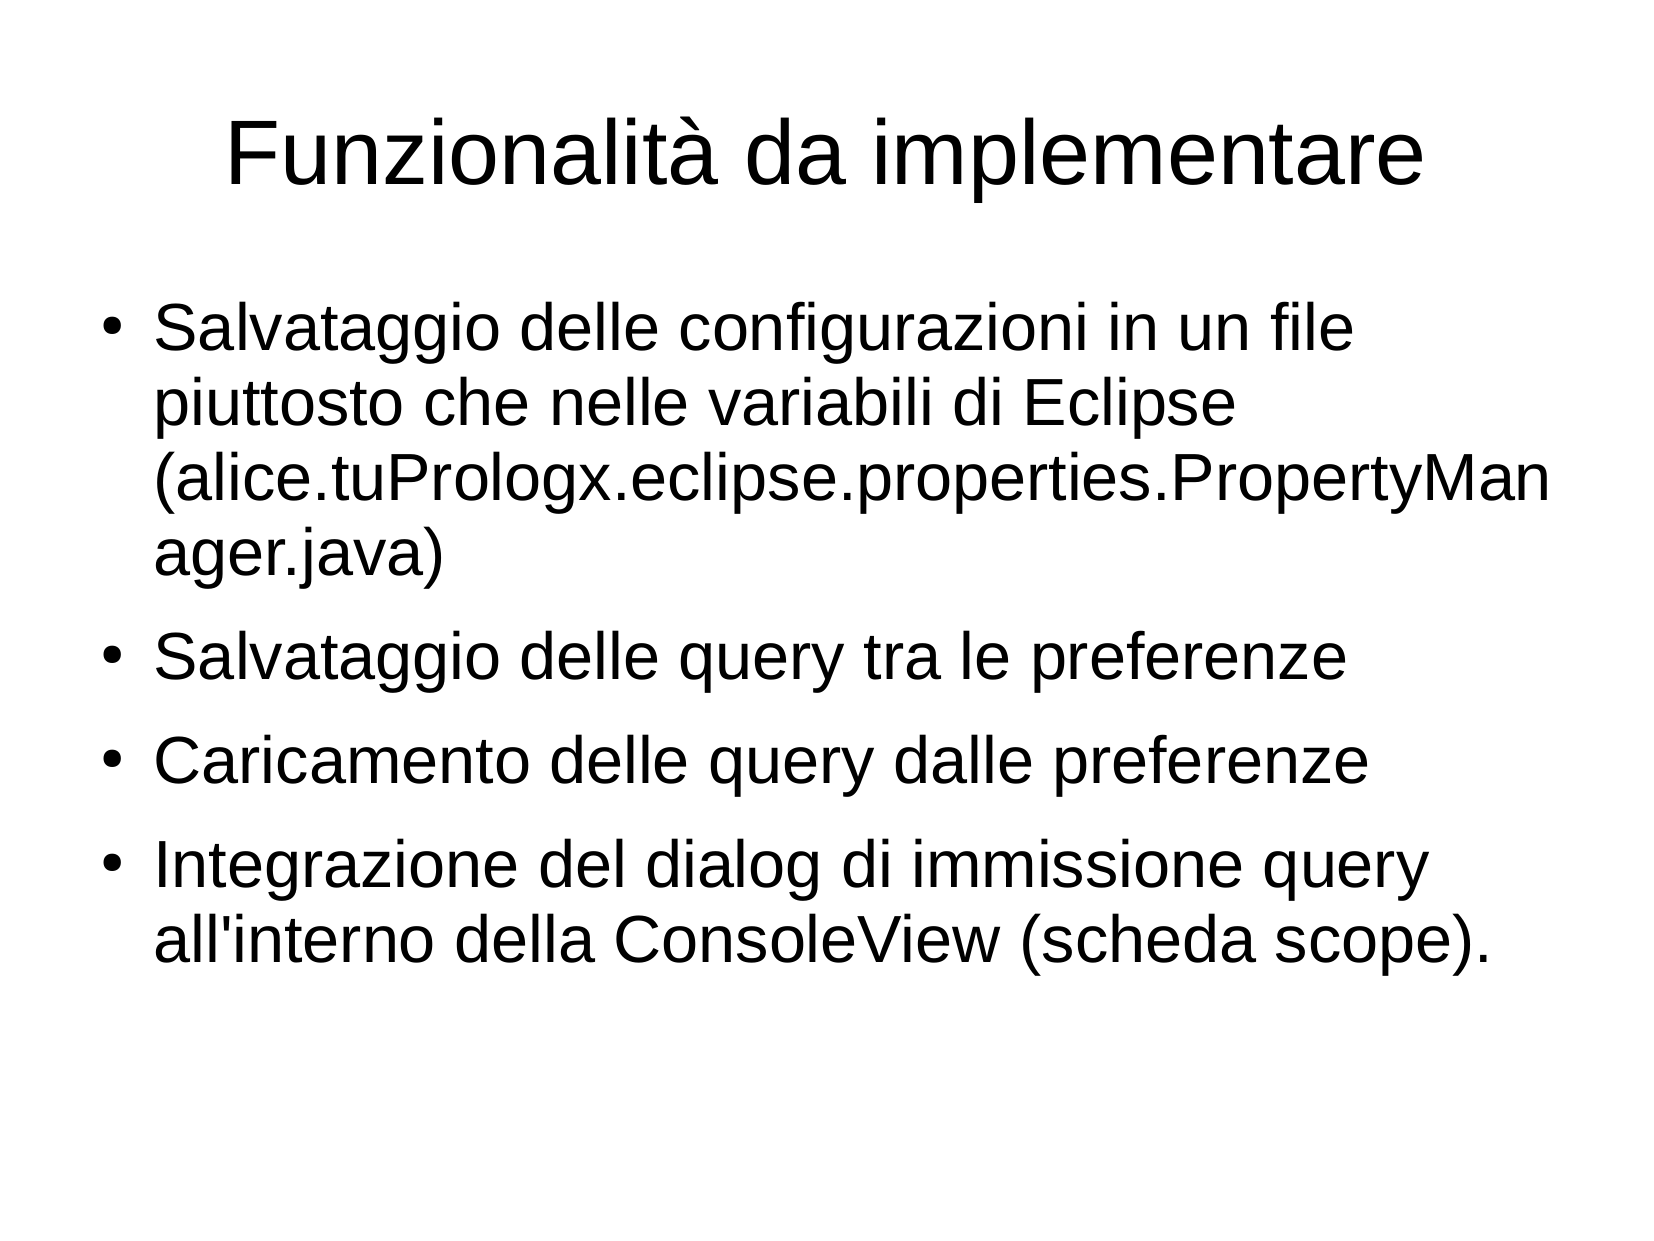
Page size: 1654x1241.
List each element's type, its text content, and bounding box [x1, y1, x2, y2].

title Funzionalità da implementare [82, 49, 1571, 257]
list Salvataggio delle configurazioni in un file piuttosto che nelle variabili di Eclipse (alice.tuPrologx.eclipse.properties.PropertyManager.java) Salvataggio delle query tra le preferenze Caricamento delle query dalle preferenze Integrazione del dialog di immissione query all'interno della ConsoleView (scheda scope). [82, 290, 1571, 1109]
